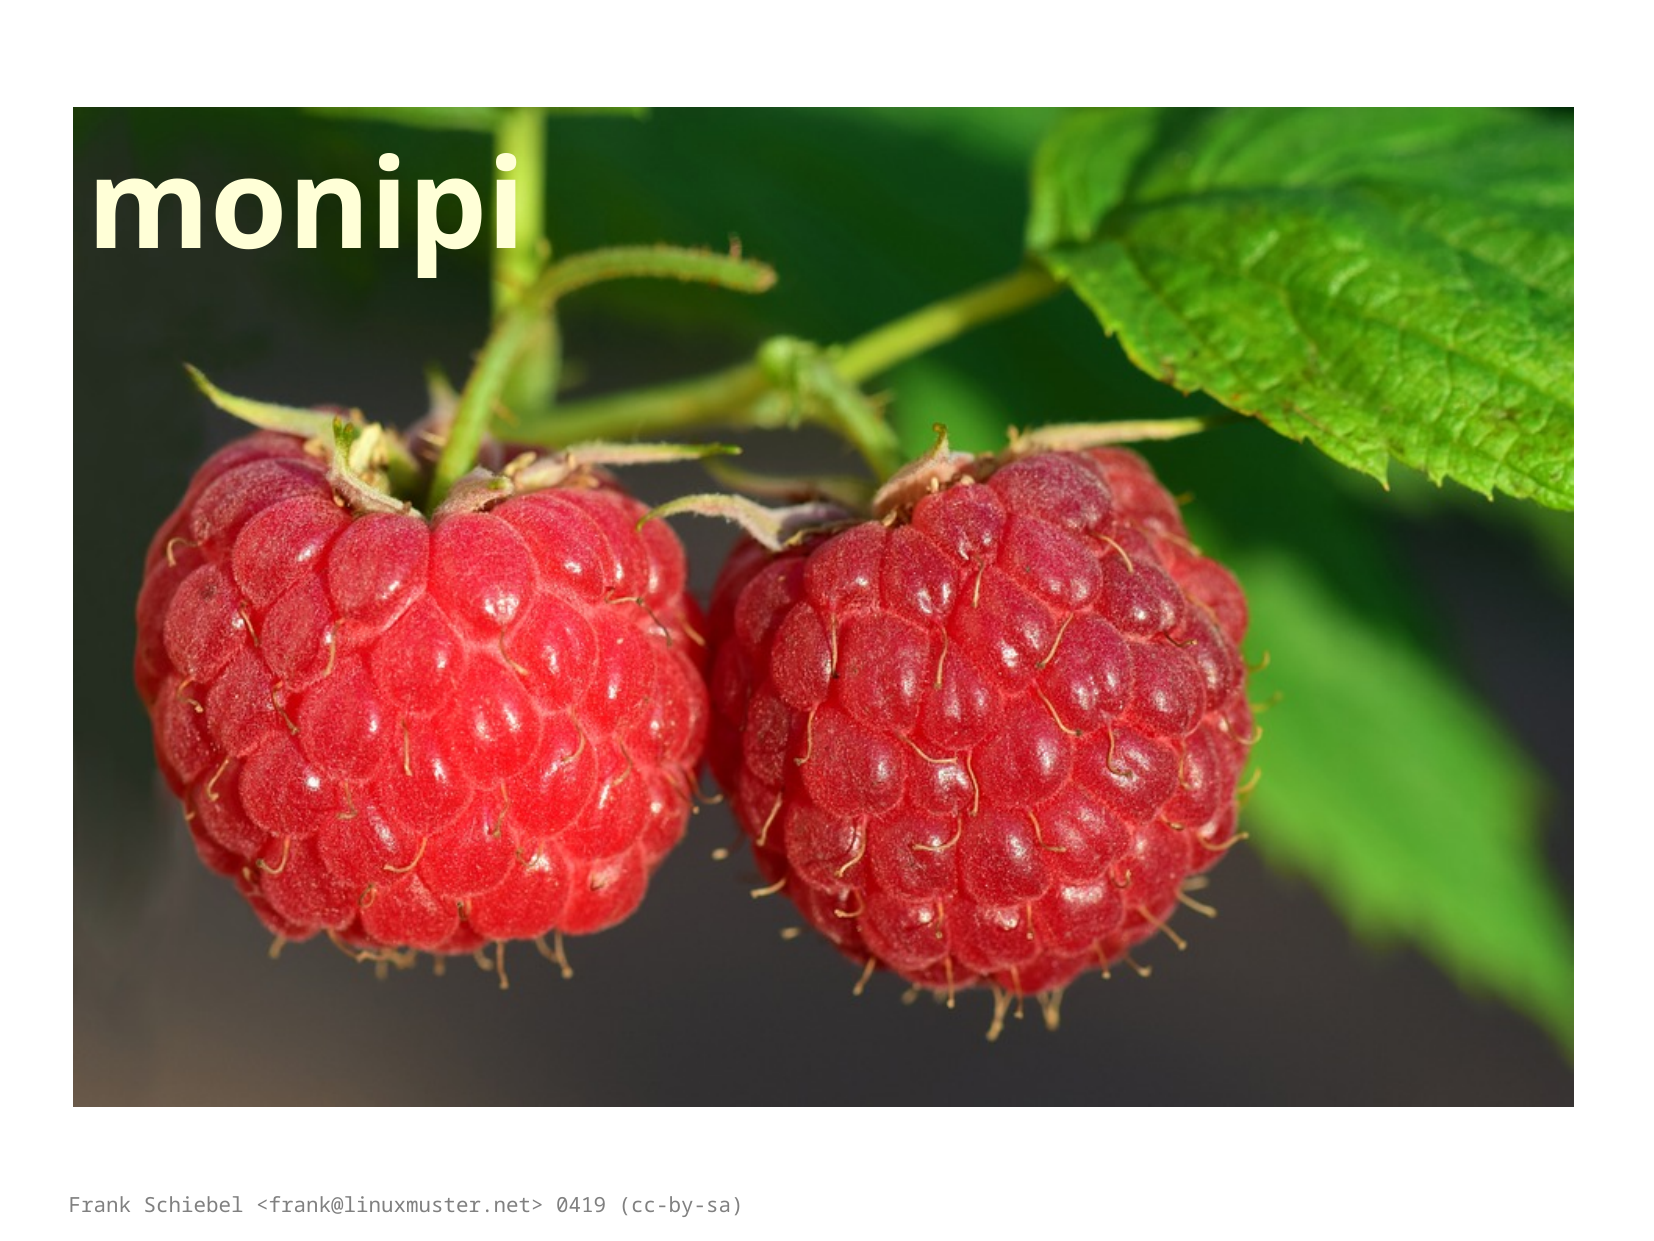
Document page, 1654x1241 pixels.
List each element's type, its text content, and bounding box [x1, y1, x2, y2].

text_box monipi [73, 107, 893, 274]
picture [73, 107, 1574, 1108]
